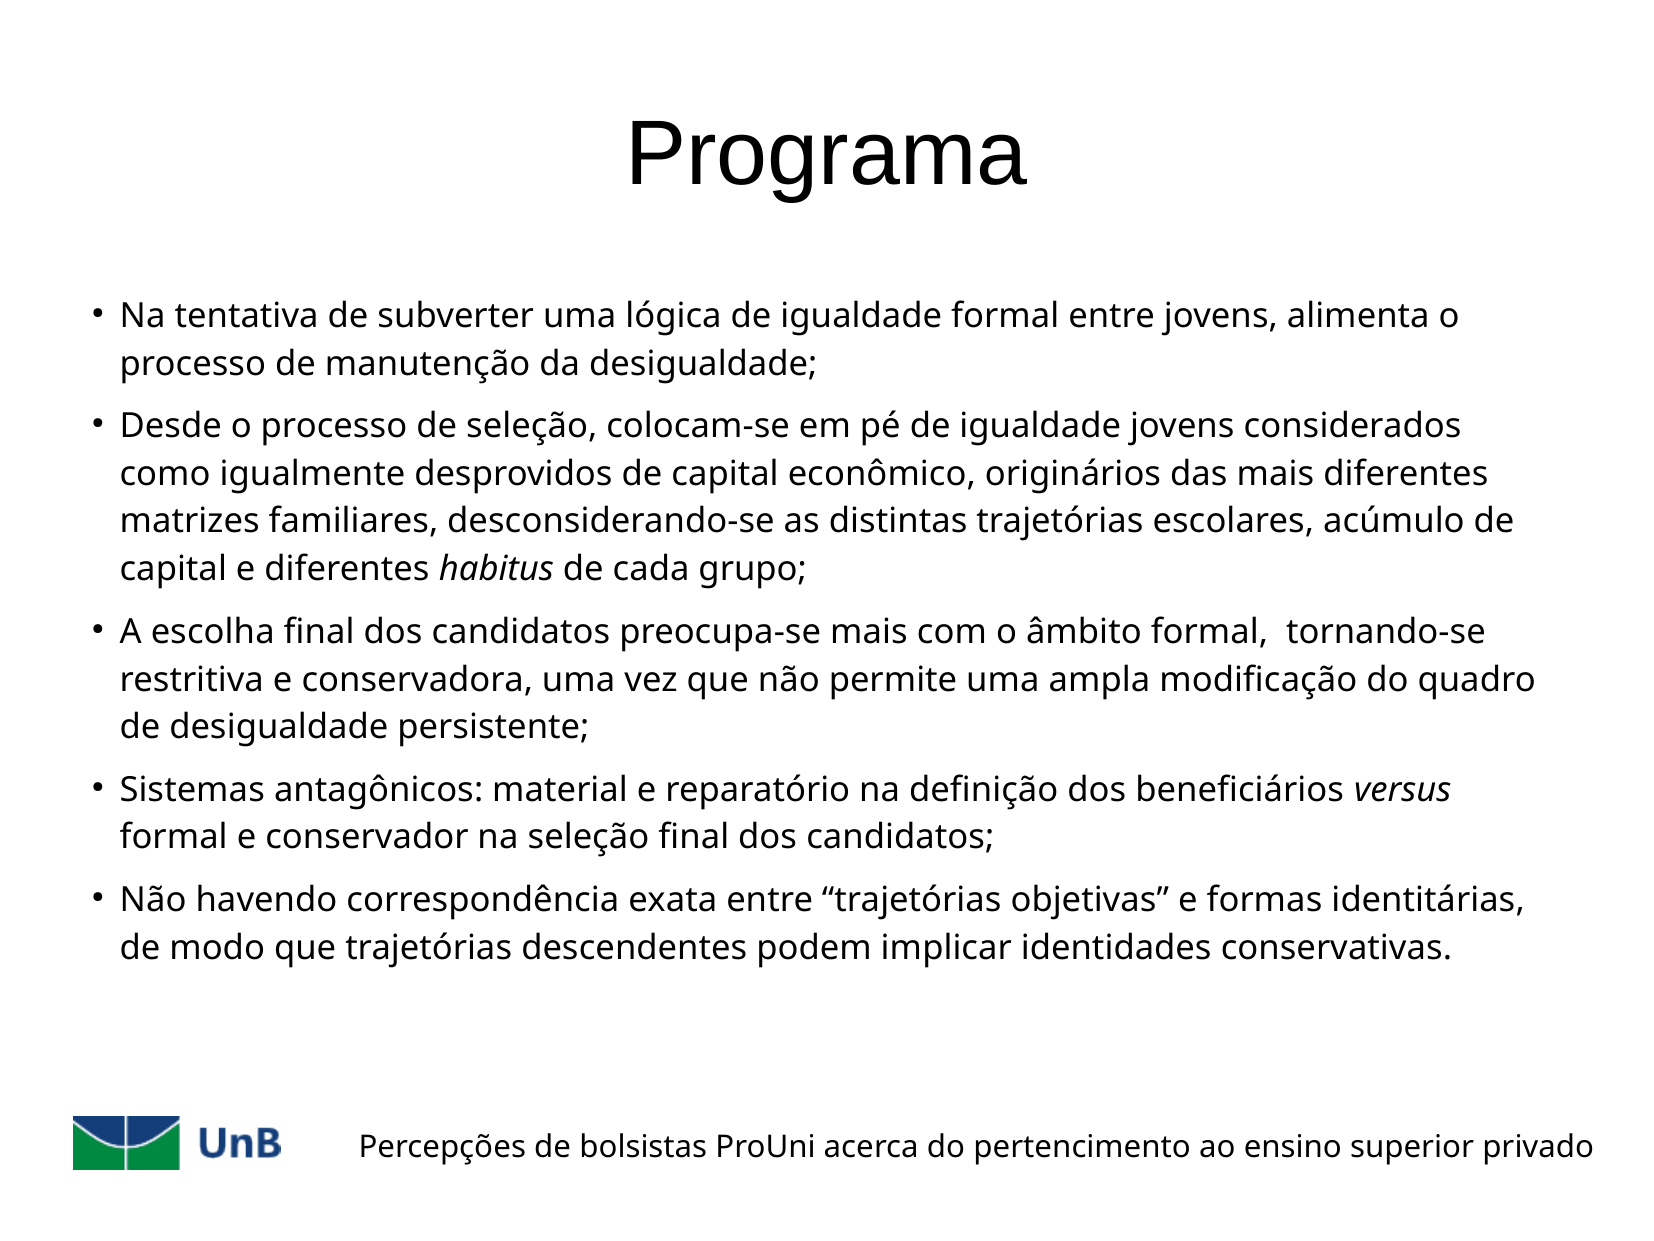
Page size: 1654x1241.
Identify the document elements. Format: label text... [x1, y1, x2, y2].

text_box Percepções de bolsistas ProUni acerca do pertencimento ao ensino superior privado [343, 1116, 1554, 1166]
picture [73, 1116, 281, 1170]
title Programa [82, 49, 1571, 257]
list Na tentativa de subverter uma lógica de igualdade formal entre jovens, alimenta o processo de manutenção da desigualdade; Desde o processo de seleção, colocam-se em pé de igualdade jovens considerados como igualmente desprovidos de capital econômico, originários das mais diferentes matrizes familiares, desconsiderando-se as distintas trajetórias escolares, acúmulo de capital e diferentes habitus de cada grupo; A escolha final dos candidatos preocupa-se mais com o âmbito formal, tornando-se restritiva e conservadora, uma vez que não permite uma ampla modificação do quadro de desigualdade persistente; Sistemas antagônicos: material e reparatório na definição dos beneficiários versus formal e conservador na seleção final dos candidatos; Não havendo correspondência exata entre “trajetórias objetivas” e formas identitárias, de modo que trajetórias descendentes podem implicar identidades conservativas. [82, 290, 1538, 1010]
